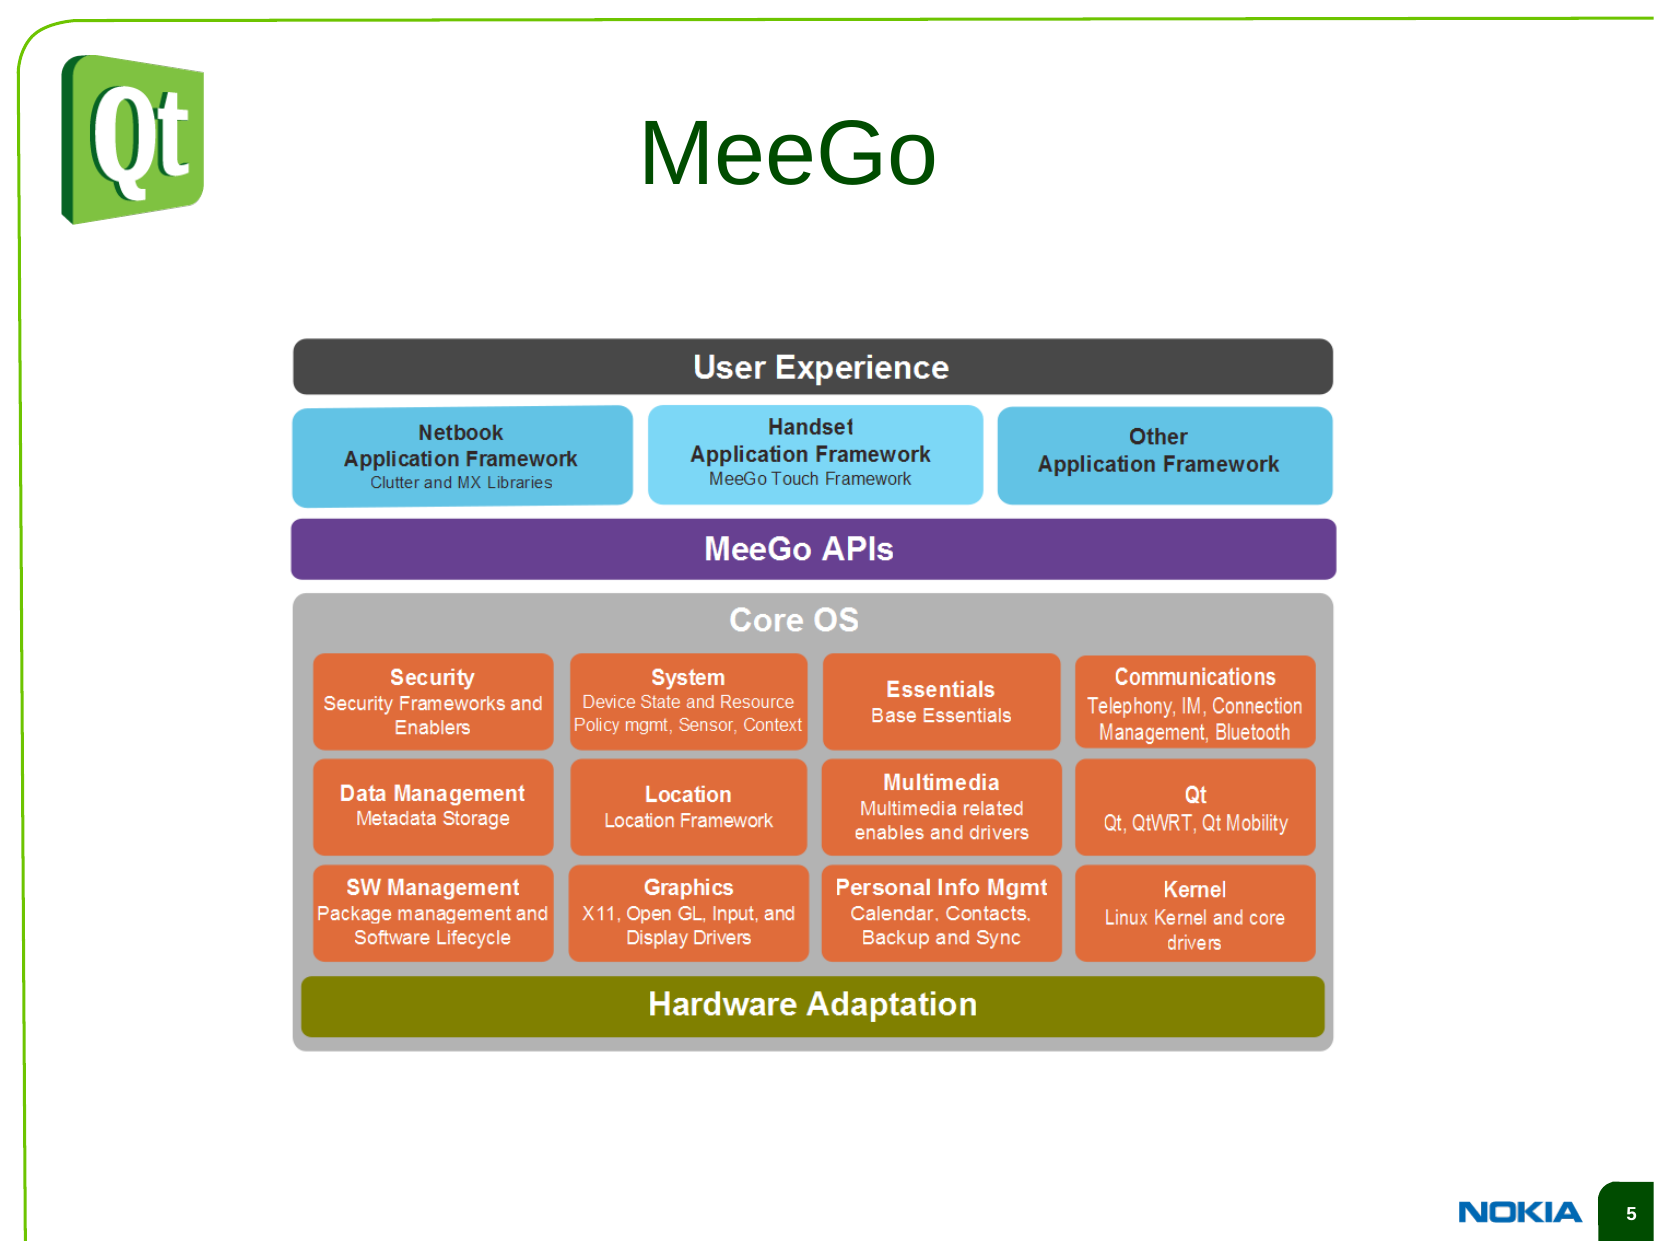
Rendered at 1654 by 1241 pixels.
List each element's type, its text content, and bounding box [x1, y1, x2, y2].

picture [61, 55, 204, 225]
picture [1459, 1201, 1583, 1223]
title MeeGo [251, 56, 1327, 250]
picture [237, 265, 1388, 1081]
list The architecture a set of middleware components a set of user experiences [251, 336, 1571, 1141]
